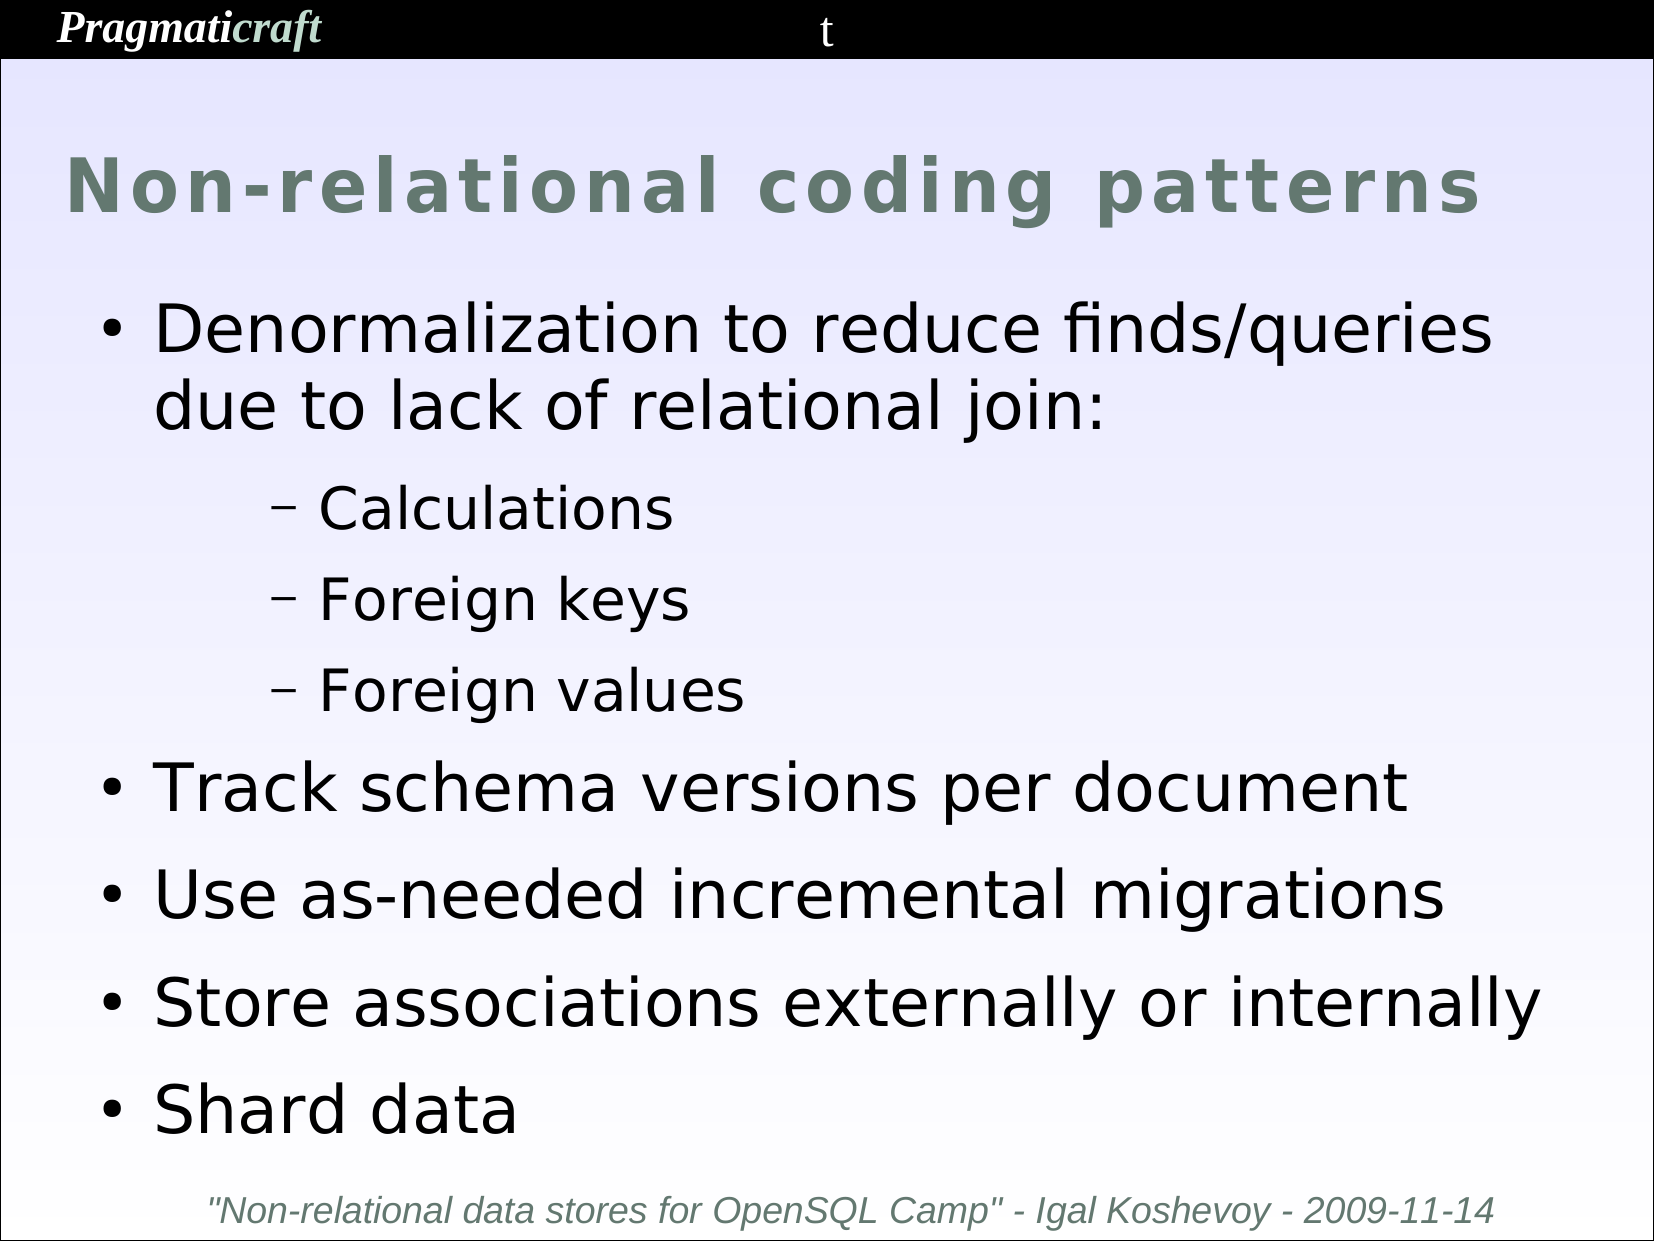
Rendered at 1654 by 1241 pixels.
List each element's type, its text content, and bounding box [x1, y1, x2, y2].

list Denormalization to reduce finds/queries due to lack of relational join: Calculations Foreign keys Foreign values Track schema versions per document Use as-needed incremental migrations Store associations externally or internally Shard data [82, 290, 1571, 1150]
title Non-relational coding patterns [64, 112, 1587, 261]
